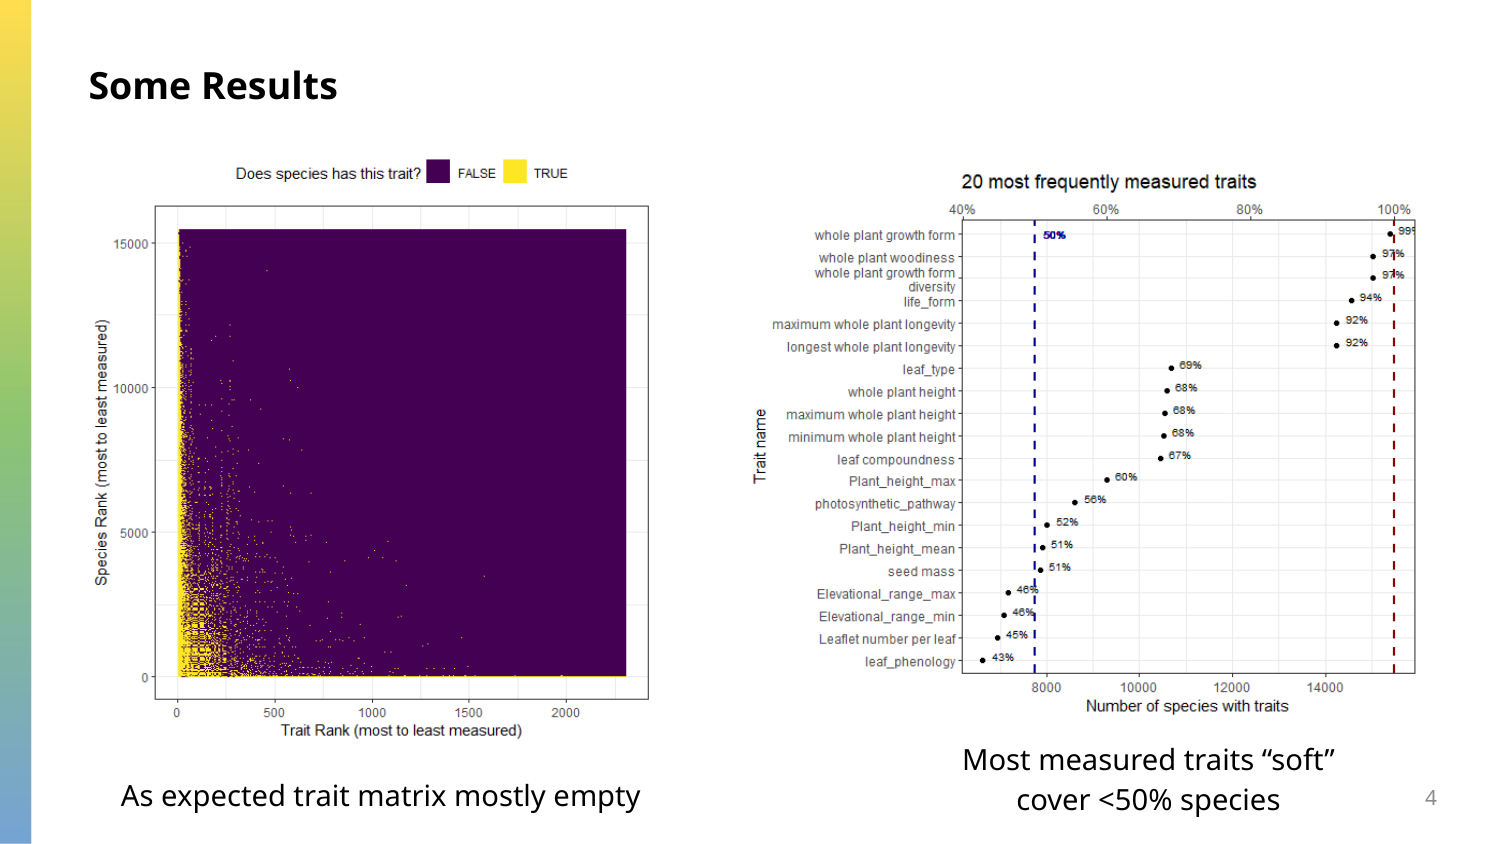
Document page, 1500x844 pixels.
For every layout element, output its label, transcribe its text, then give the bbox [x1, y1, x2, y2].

picture [0, 0, 1500, 844]
text_box As expected trait matrix mostly empty [70, 767, 691, 818]
text_box Most measured traits “soft” cover <50% species [838, 732, 1459, 818]
list Some Results [88, 61, 1442, 157]
